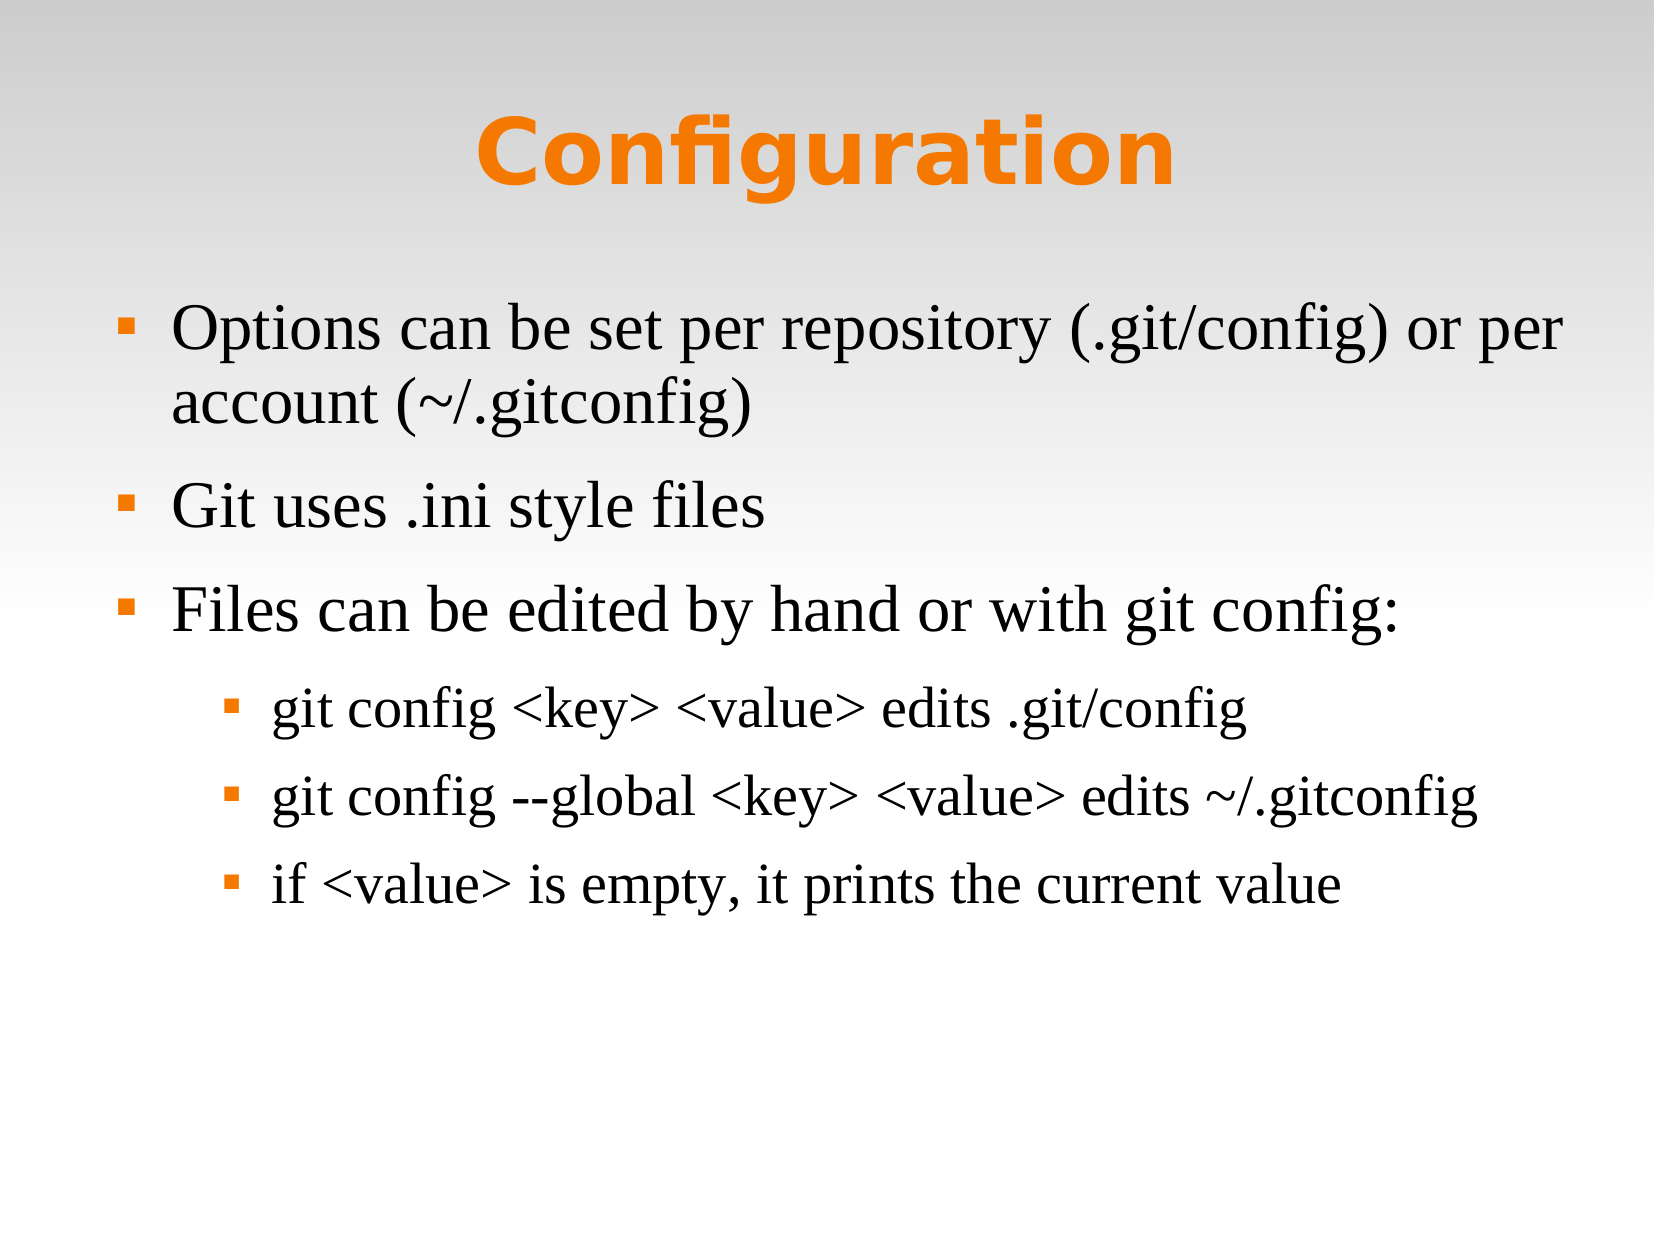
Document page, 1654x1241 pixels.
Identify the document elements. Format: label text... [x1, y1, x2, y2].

title Configuration [82, 56, 1571, 250]
list Options can be set per repository (.git/config) or per account (~/.gitconfig) Git uses .ini style files Files can be edited by hand or with git config: git config <key> <value> edits .git/config git config --global <key> <value> edits ~/.gitconfig if <value> is empty, it prints the current value [82, 290, 1571, 1094]
